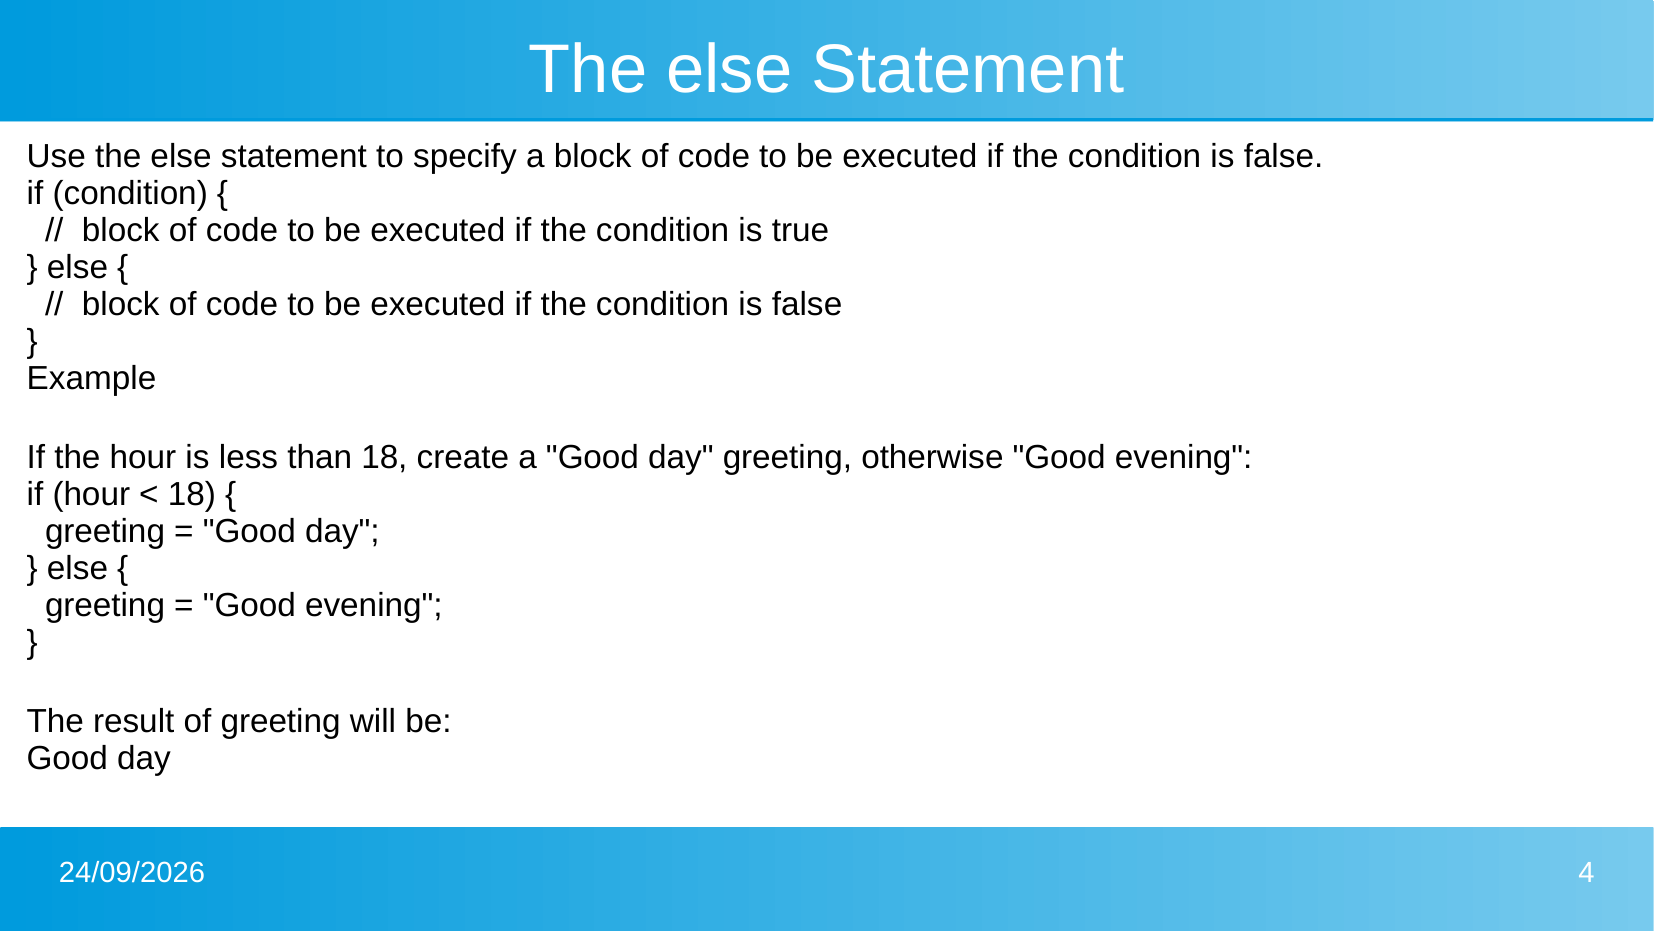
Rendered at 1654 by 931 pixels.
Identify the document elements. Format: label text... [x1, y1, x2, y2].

text_box Use the else statement to specify a block of code to be executed if the condition is false. if (condition) { // block of code to be executed if the condition is true } else { // block of code to be executed if the condition is false } Example If the hour is less than 18, create a "Good day" greeting, otherwise "Good evening": if (hour < 18) { greeting = "Good day"; } else { greeting = "Good evening"; } The result of greeting will be: Good day [11, 129, 1548, 785]
title The else Statement [59, 29, 1595, 108]
